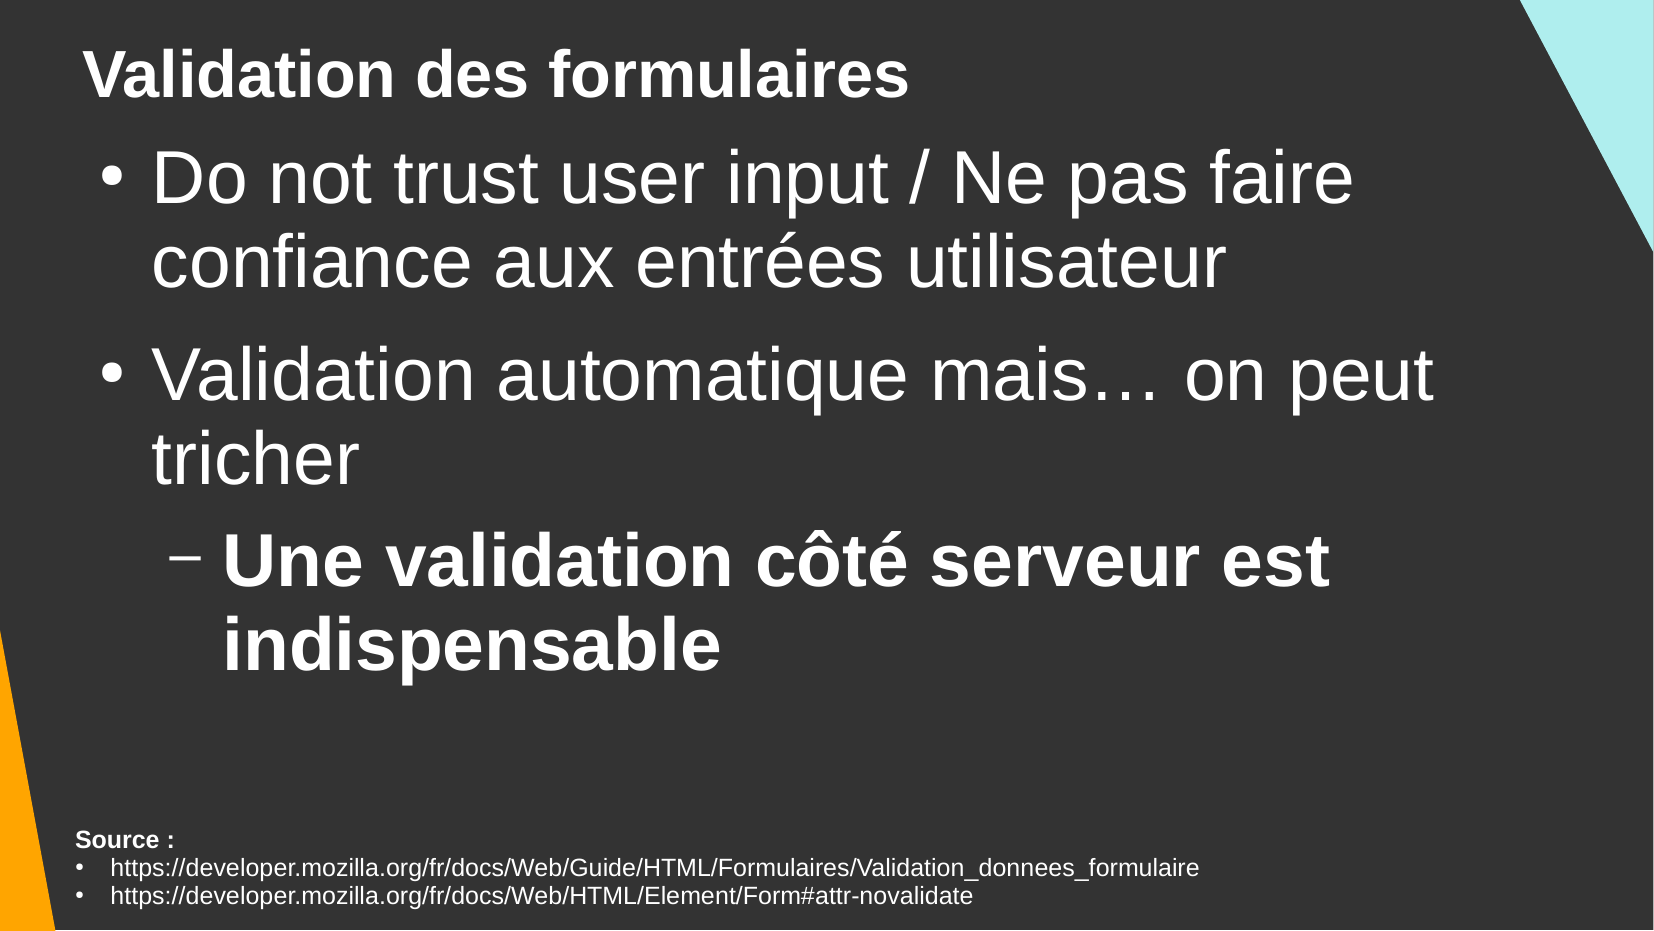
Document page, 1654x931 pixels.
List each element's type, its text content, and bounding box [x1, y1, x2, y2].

title Validation des formulaires [82, 37, 1571, 114]
text_box [1519, 0, 1654, 254]
text_box [0, 630, 56, 931]
text_box Source : https://developer.mozilla.org/fr/docs/Web/Guide/HTML/Formulaires/Validation_donnees_formulaire https://developer.mozilla.org/fr/docs/Web/HTML/Element/Form#attr-novalidate [60, 818, 1546, 917]
list Do not trust user input / Ne pas faire confiance aux entrées utilisateur Validation automatique mais… on peut tricher Une validation côté serveur est indispensable [80, 135, 1605, 745]
